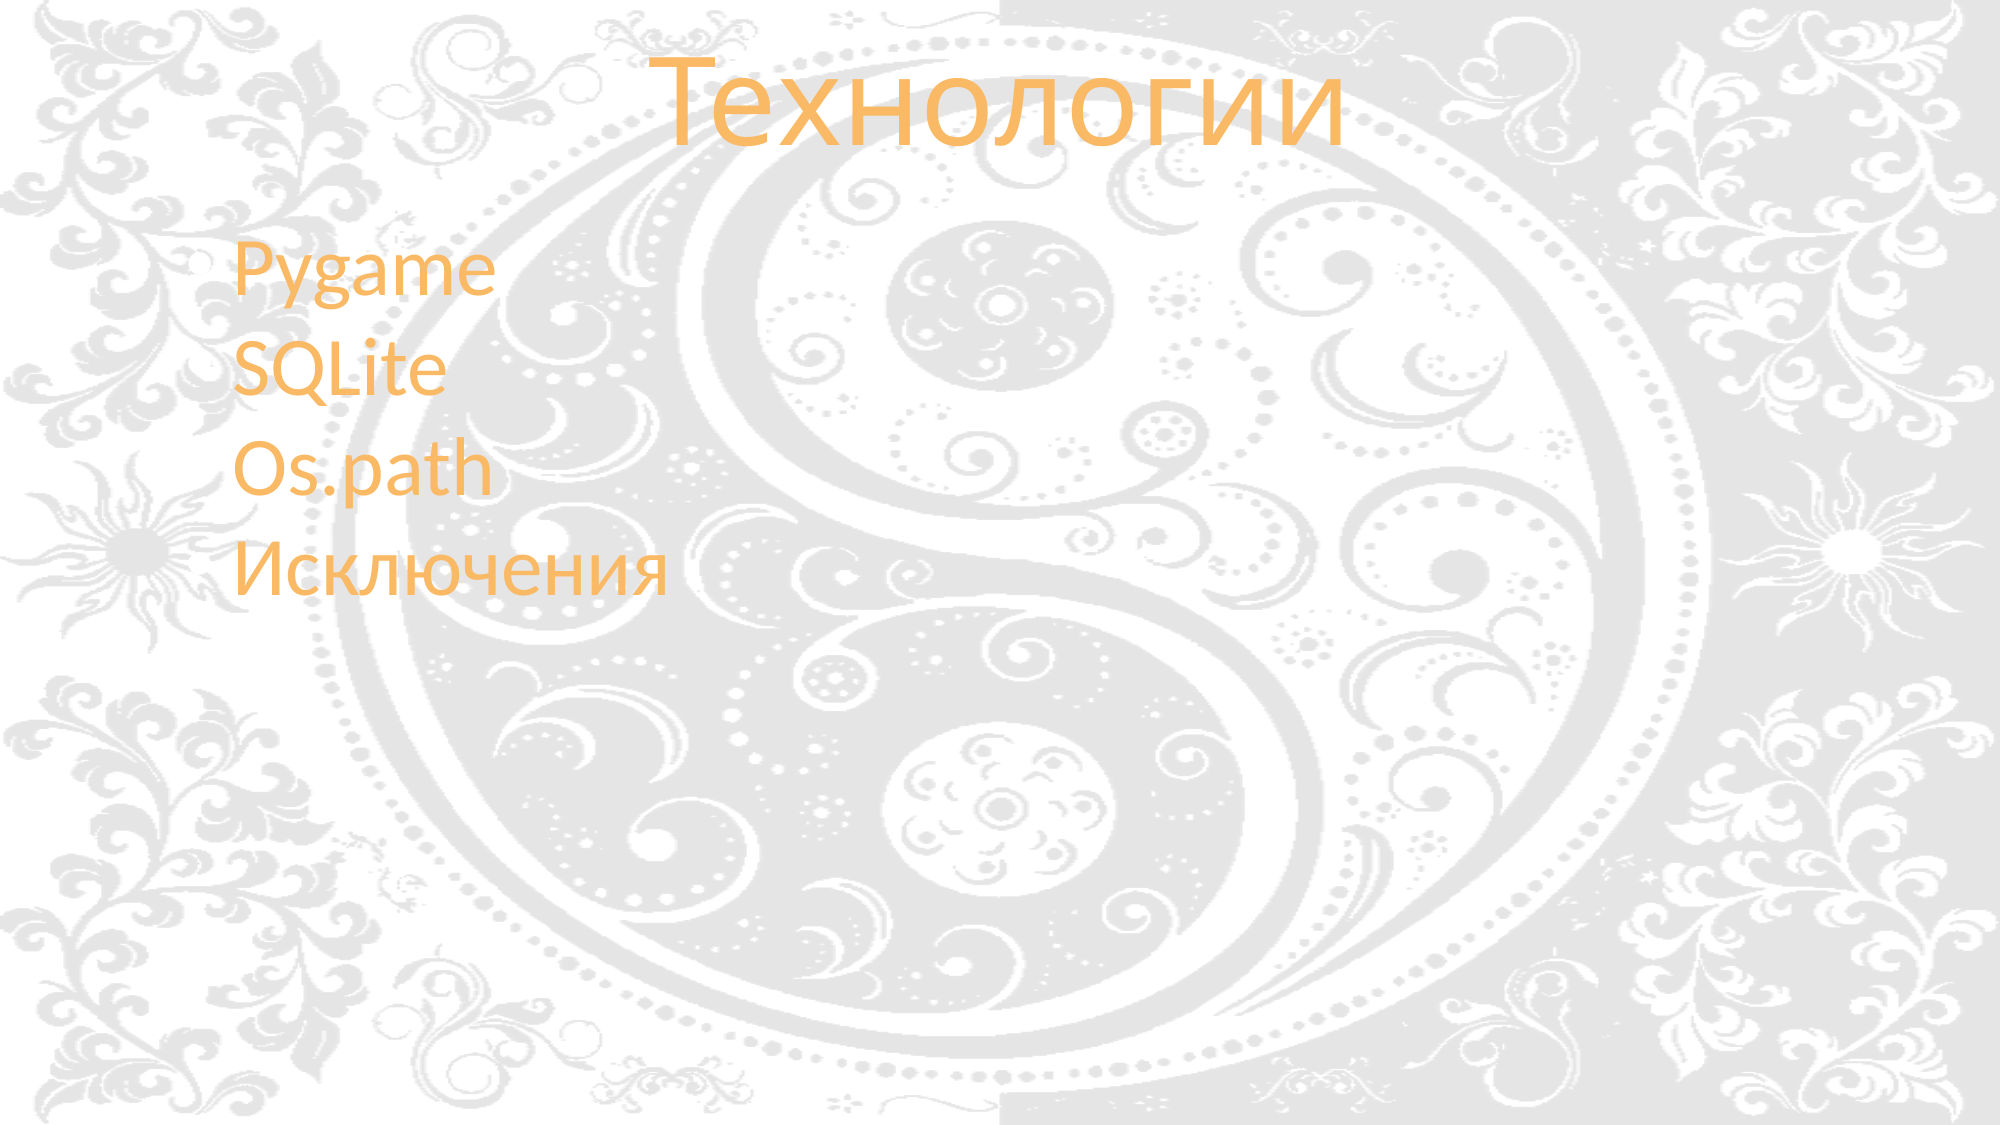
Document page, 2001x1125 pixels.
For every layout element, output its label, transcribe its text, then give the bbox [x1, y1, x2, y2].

title Технологии [249, 25, 1750, 180]
text_box Pygame SQLite Os.path Исключения [170, 204, 721, 624]
picture [0, 0, 2000, 1125]
